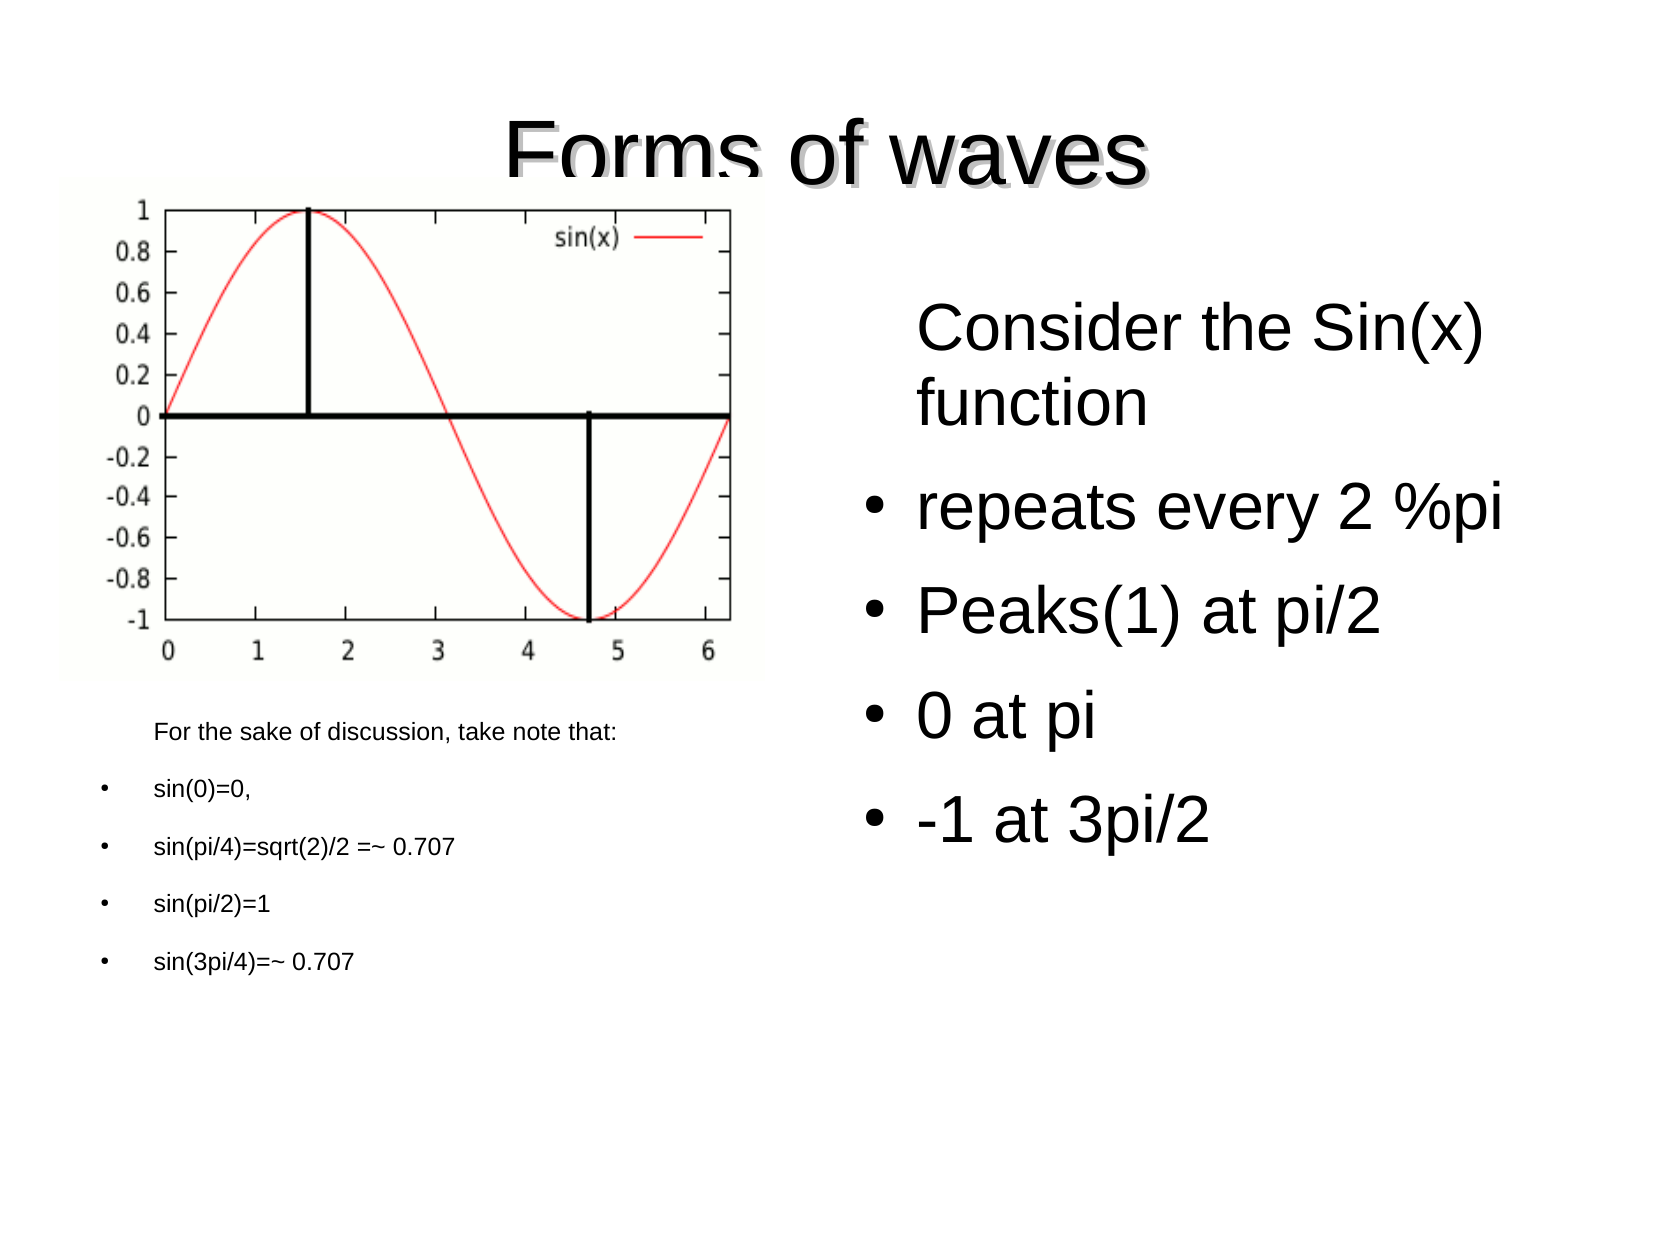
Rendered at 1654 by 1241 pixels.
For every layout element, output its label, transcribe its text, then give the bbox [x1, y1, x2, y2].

picture [59, 177, 765, 681]
list For the sake of discussion, take note that: sin(0)=0, sin(pi/4)=sqrt(2)/2 =~ 0.707 sin(pi/2)=1 sin(3pi/4)=~ 0.707 [82, 717, 809, 1109]
title Forms of waves [82, 49, 1571, 257]
list Consider the Sin(x) function repeats every 2 %pi Peaks(1) at pi/2 0 at pi -1 at 3pi/2 [845, 290, 1572, 1109]
